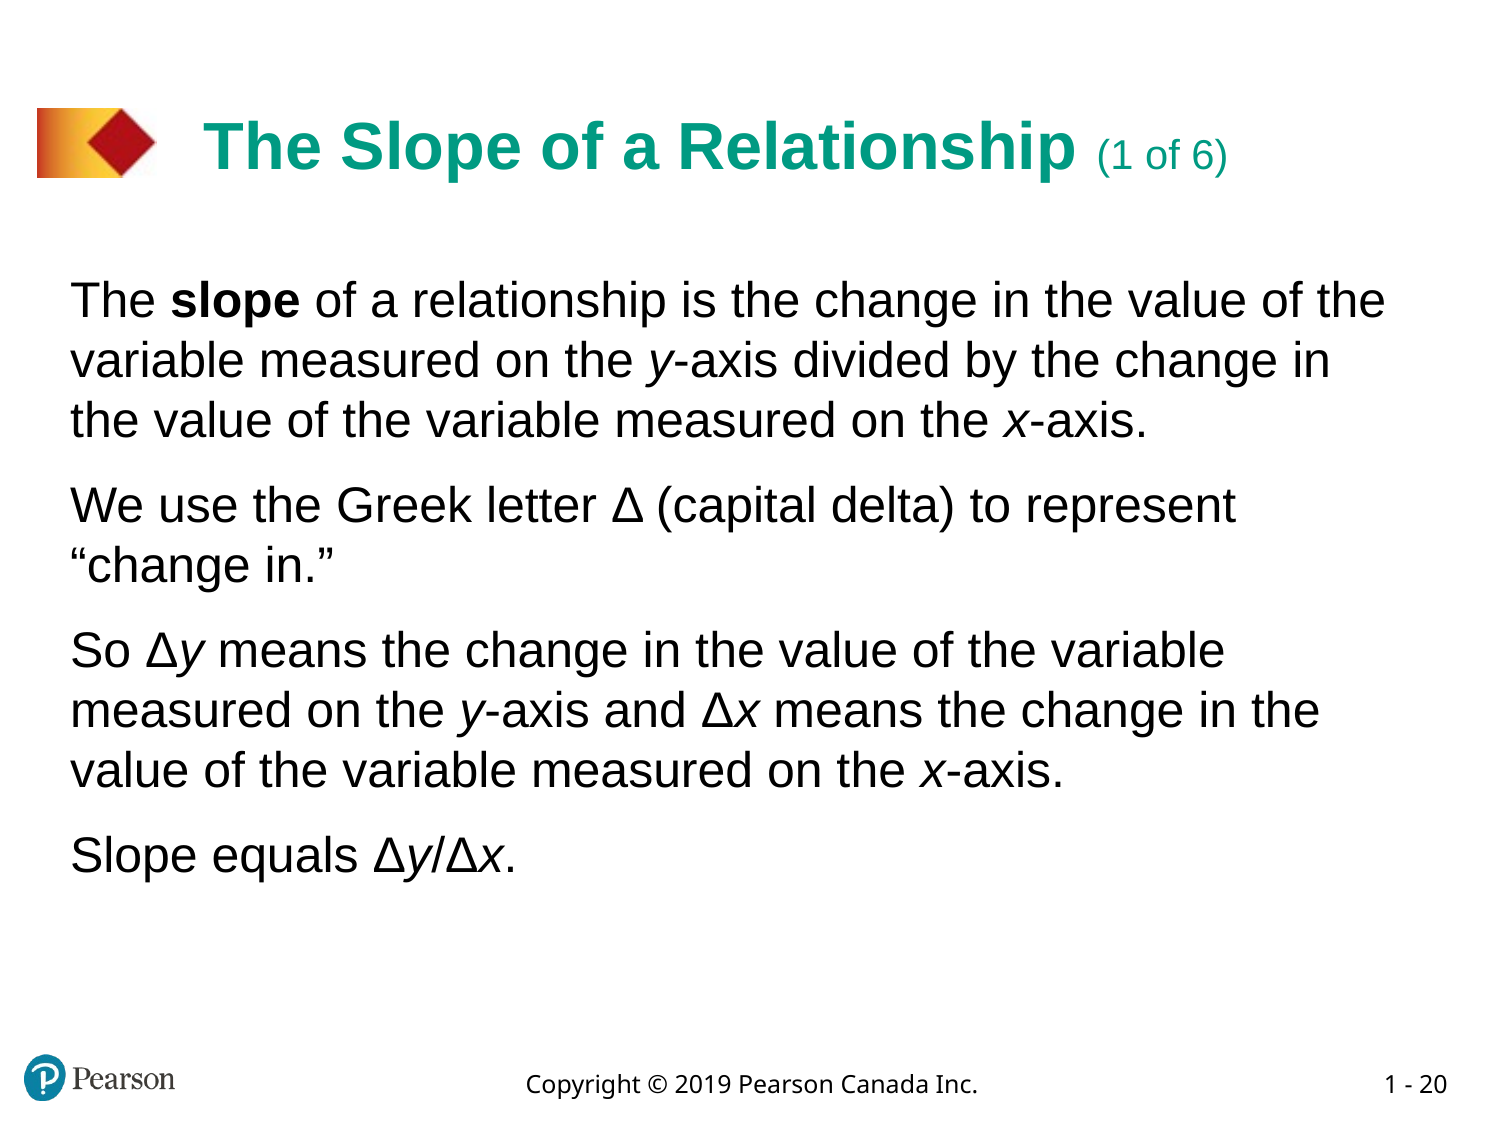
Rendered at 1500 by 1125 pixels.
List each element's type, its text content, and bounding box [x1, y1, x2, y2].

picture [31, 1063, 59, 1095]
picture [24, 1054, 43, 1074]
picture [49, 1054, 175, 1101]
title The Slope of a Relationship (1 of 6) [188, 50, 1364, 236]
picture [37, 108, 157, 178]
list The slope of a relationship is the change in the value of the variable measured on the y-axis divided by the change in the value of the variable measured on the x-axis. We use the Greek letter Δ (capital delta) to represent “change in.” So Δy means the change in the value of the variable measured on the y-axis and Δx means the change in the value of the variable measured on the x-axis. Slope equals Δy/Δx. [37, 259, 1425, 1038]
picture [24, 1084, 35, 1101]
